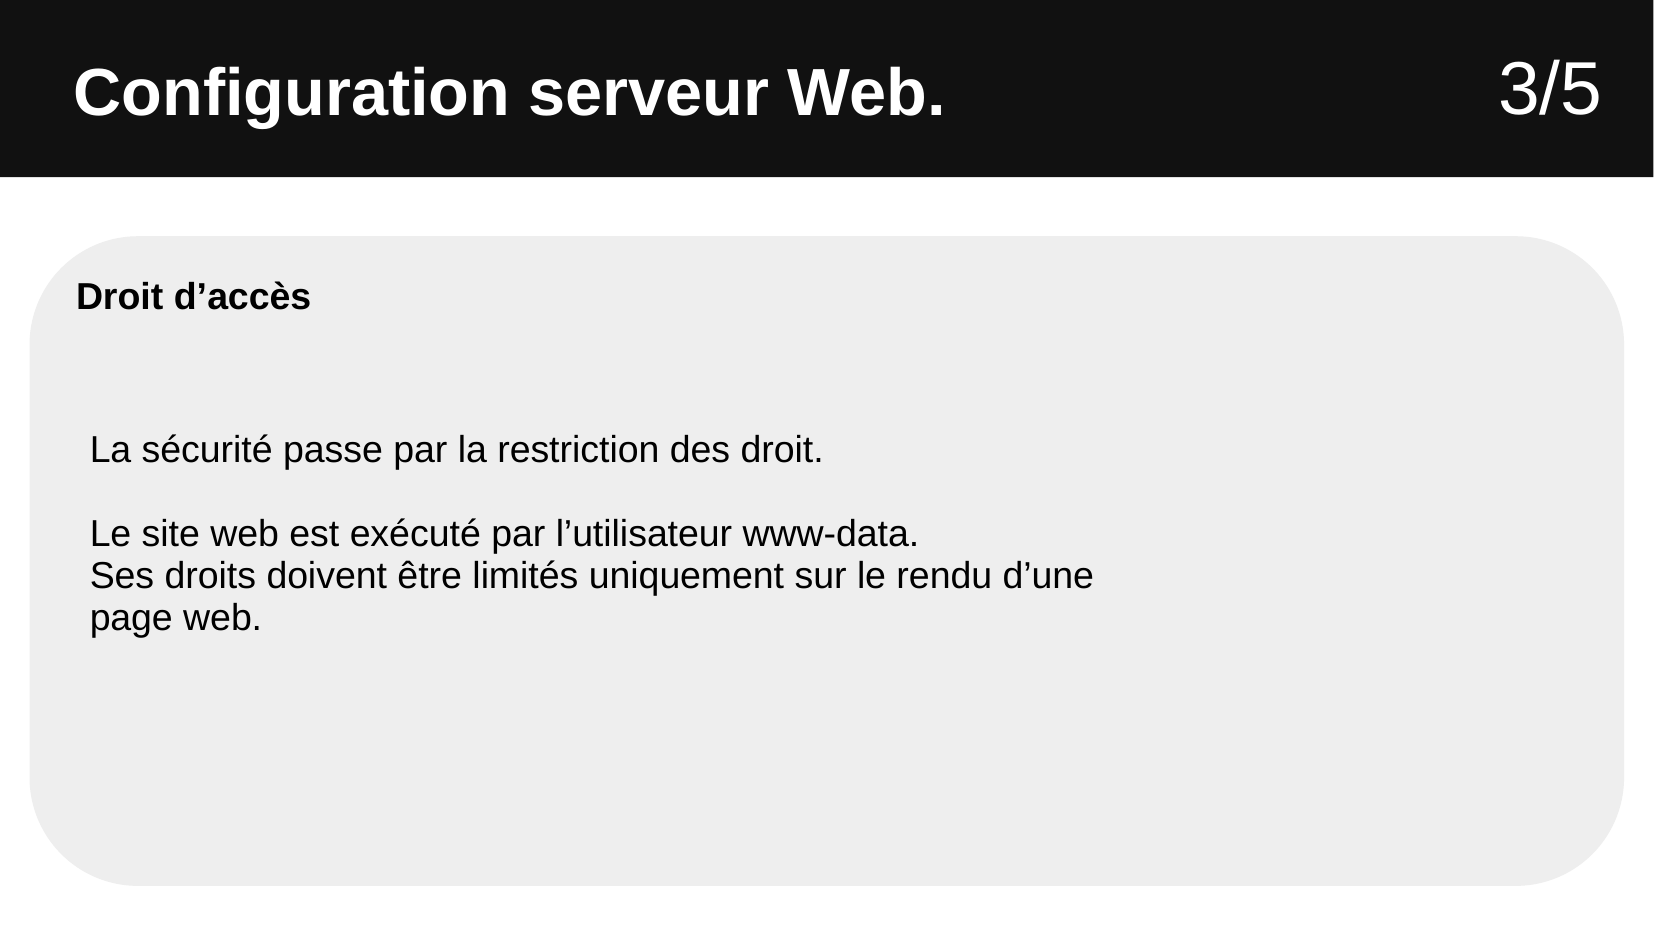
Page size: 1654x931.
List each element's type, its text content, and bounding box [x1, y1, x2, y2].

text_box Droit d’accès [29, 236, 1625, 886]
text_box [0, 0, 1476, 178]
text_box La sécurité passe par la restriction des droit. Le site web est exécuté par l’utilisateur www-data. Ses droits doivent être limités uniquement sur le rendu d’une page web. [75, 420, 1138, 673]
text_box 3/5 [1476, 0, 1625, 178]
text_box [1625, 0, 1654, 178]
text_box Configuration serveur Web. [59, 47, 1063, 138]
